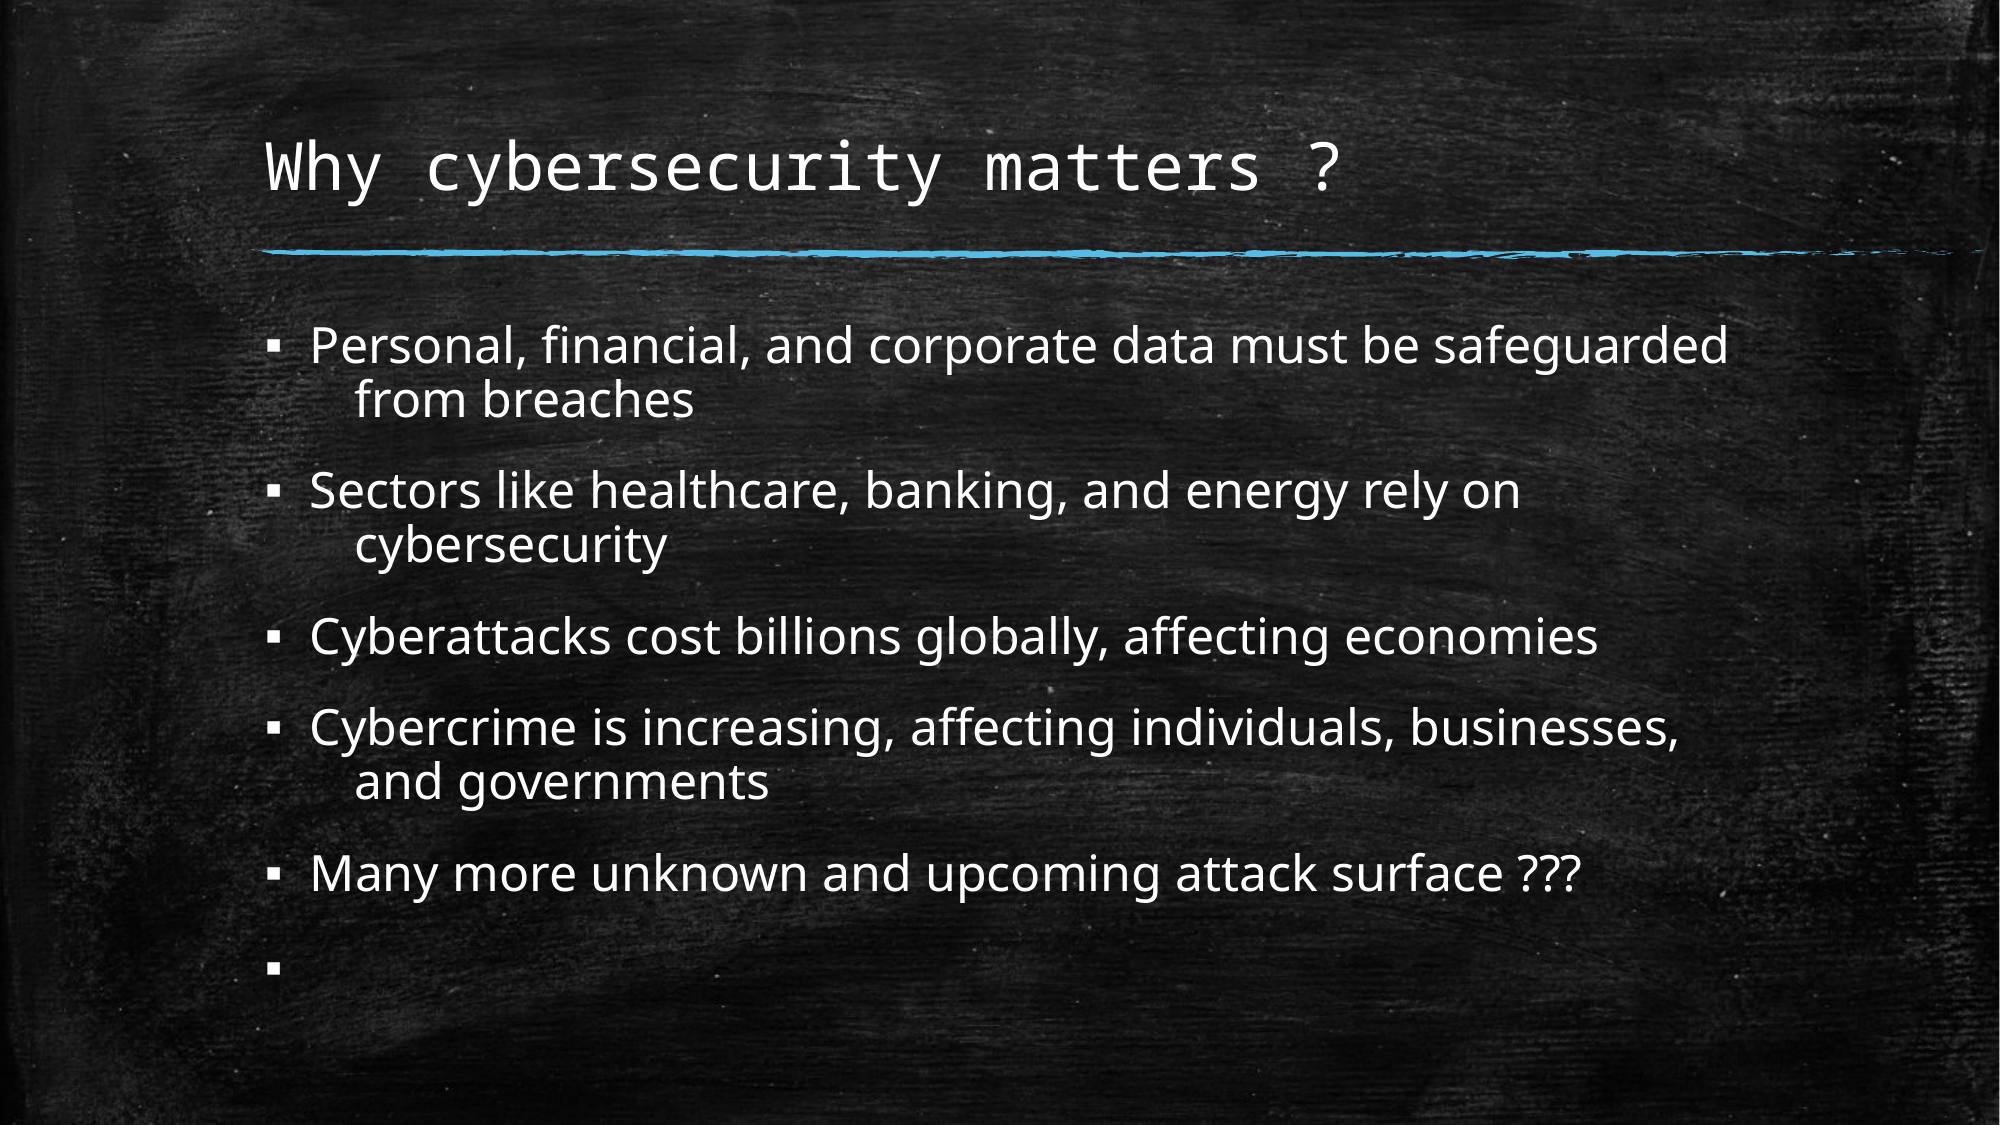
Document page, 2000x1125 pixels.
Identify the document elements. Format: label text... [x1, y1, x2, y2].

title Why cybersecurity matters ? [249, 45, 1750, 213]
list Personal, financial, and corporate data must be safeguarded from breaches Sectors like healthcare, banking, and energy rely on cybersecurity Cyberattacks cost billions globally, affecting economies Cybercrime is increasing, affecting individuals, businesses, and governments Many more unknown and upcoming attack surface ??? [249, 312, 1750, 1013]
